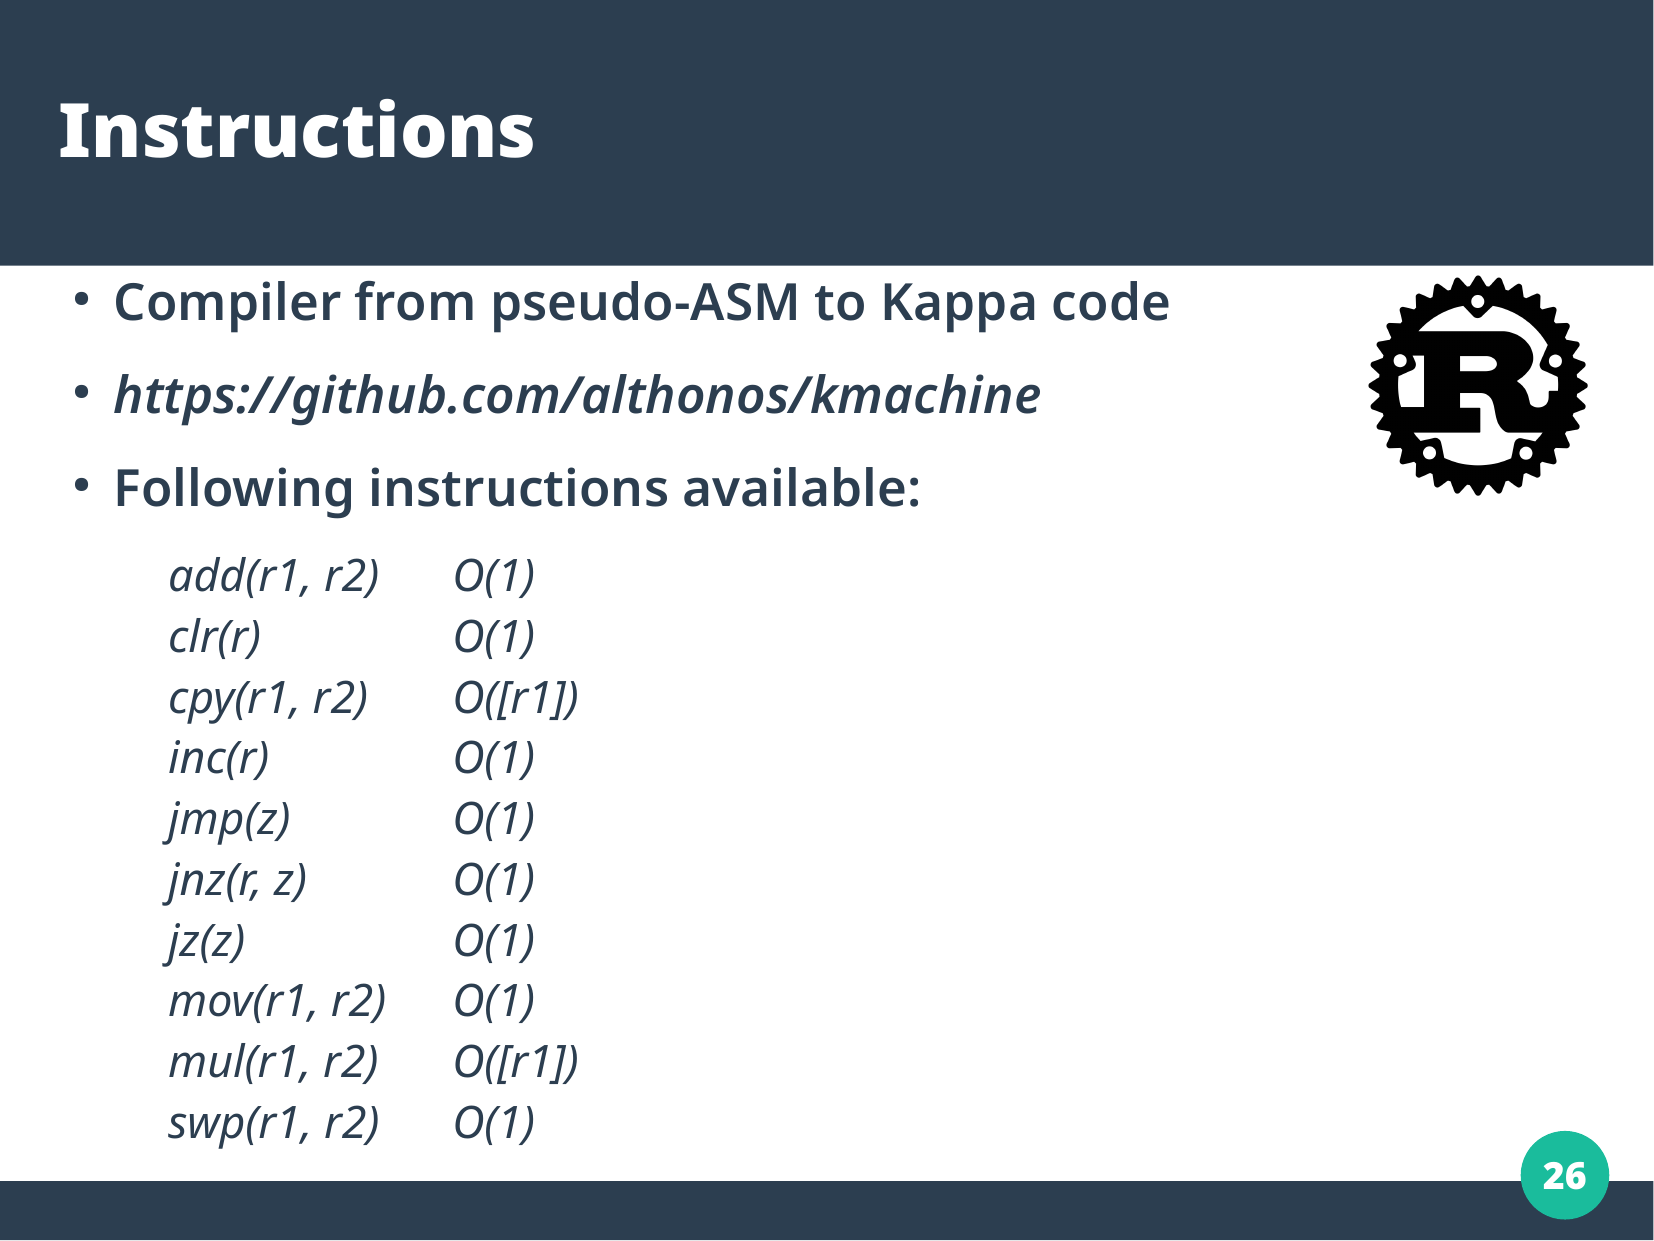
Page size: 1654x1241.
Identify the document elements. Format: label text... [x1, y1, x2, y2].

title Instructions [59, 49, 1595, 207]
picture [1367, 274, 1589, 497]
list Compiler from pseudo-ASM to Kappa code https://github.com/althonos/kmachine Following instructions available: add(r1, r2) O(1) clr(r) O(1) cpy(r1, r2) O([r1]) inc(r) O(1) jmp(z) O(1) jnz(r, z) O(1) jz(z) O(1) mov(r1, r2) O(1) mul(r1, r2) O([r1]) swp(r1, r2) O(1) [59, 265, 1595, 1217]
